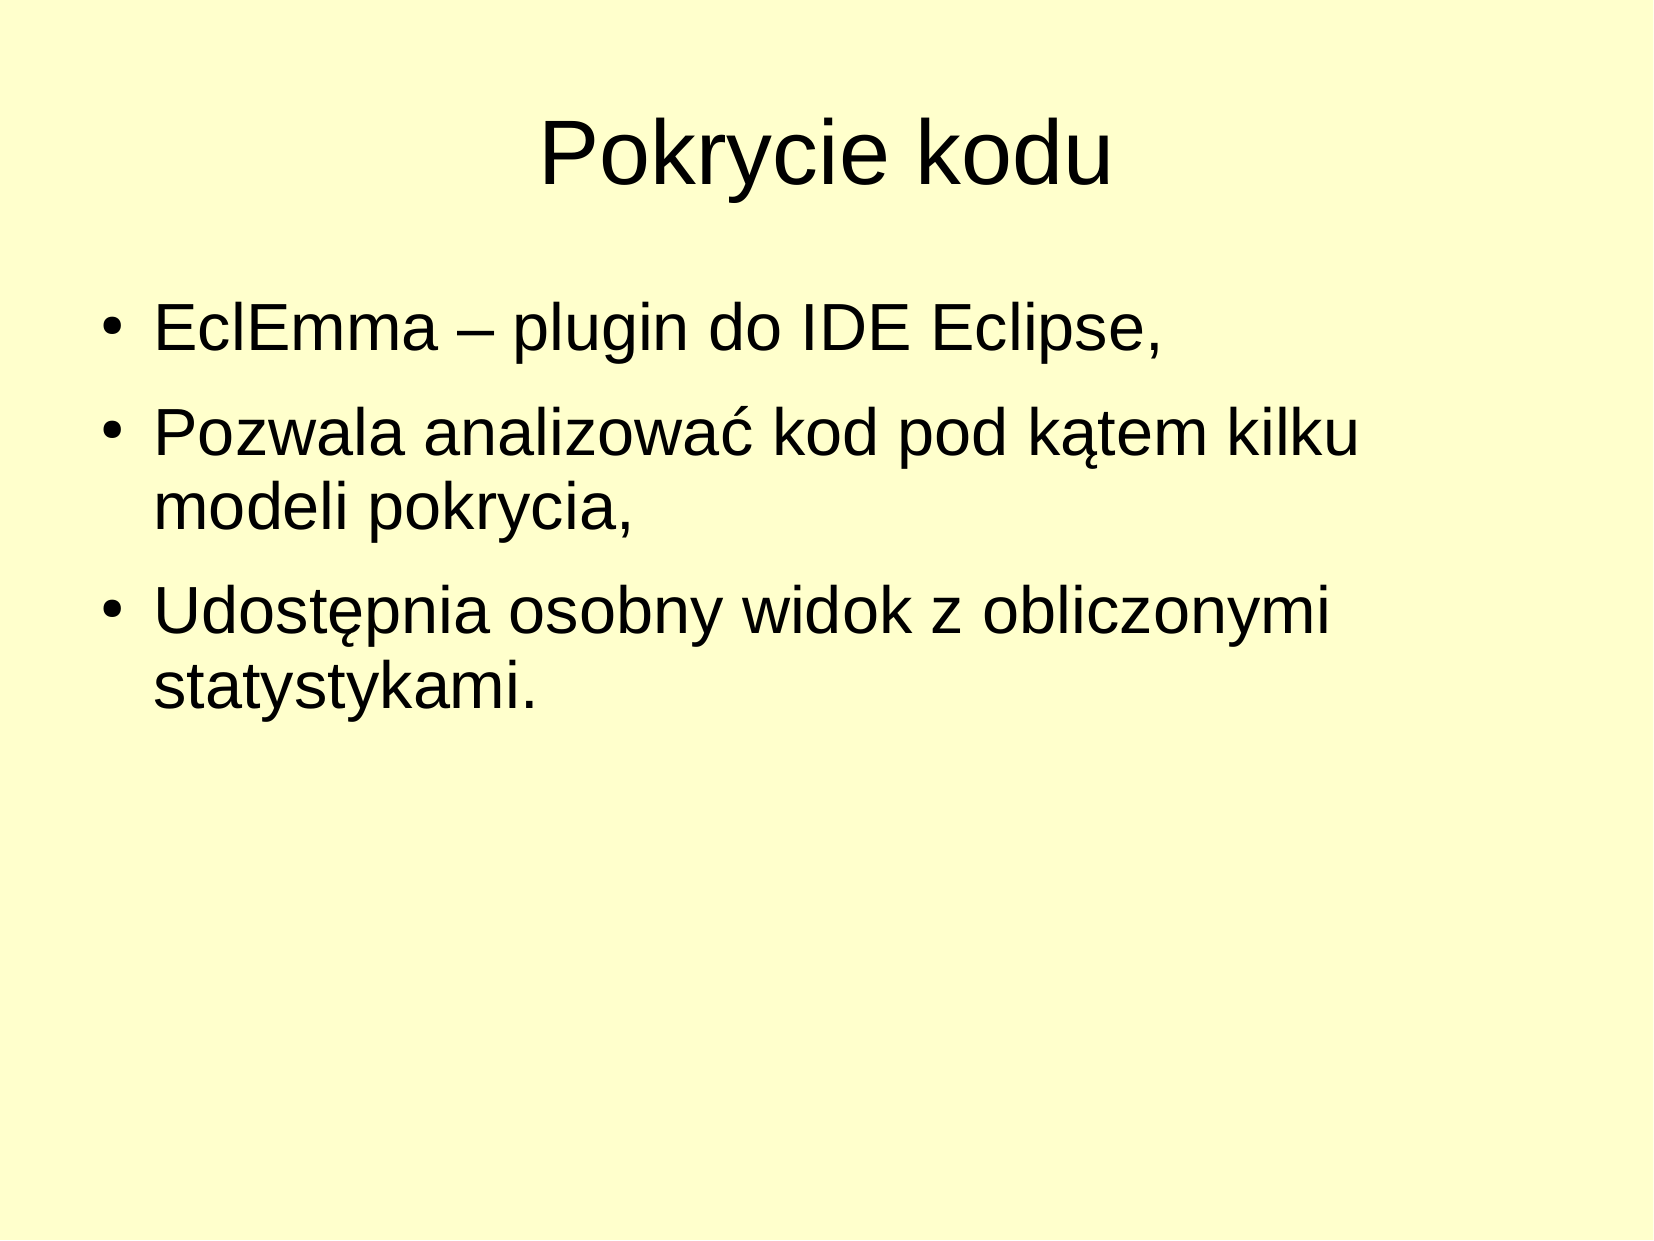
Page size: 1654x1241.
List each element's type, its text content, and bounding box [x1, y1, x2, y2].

title Pokrycie kodu [82, 49, 1571, 257]
list EclEmma – plugin do IDE Eclipse, Pozwala analizować kod pod kątem kilku modeli pokrycia, Udostępnia osobny widok z obliczonymi statystykami. [82, 290, 1571, 1109]
